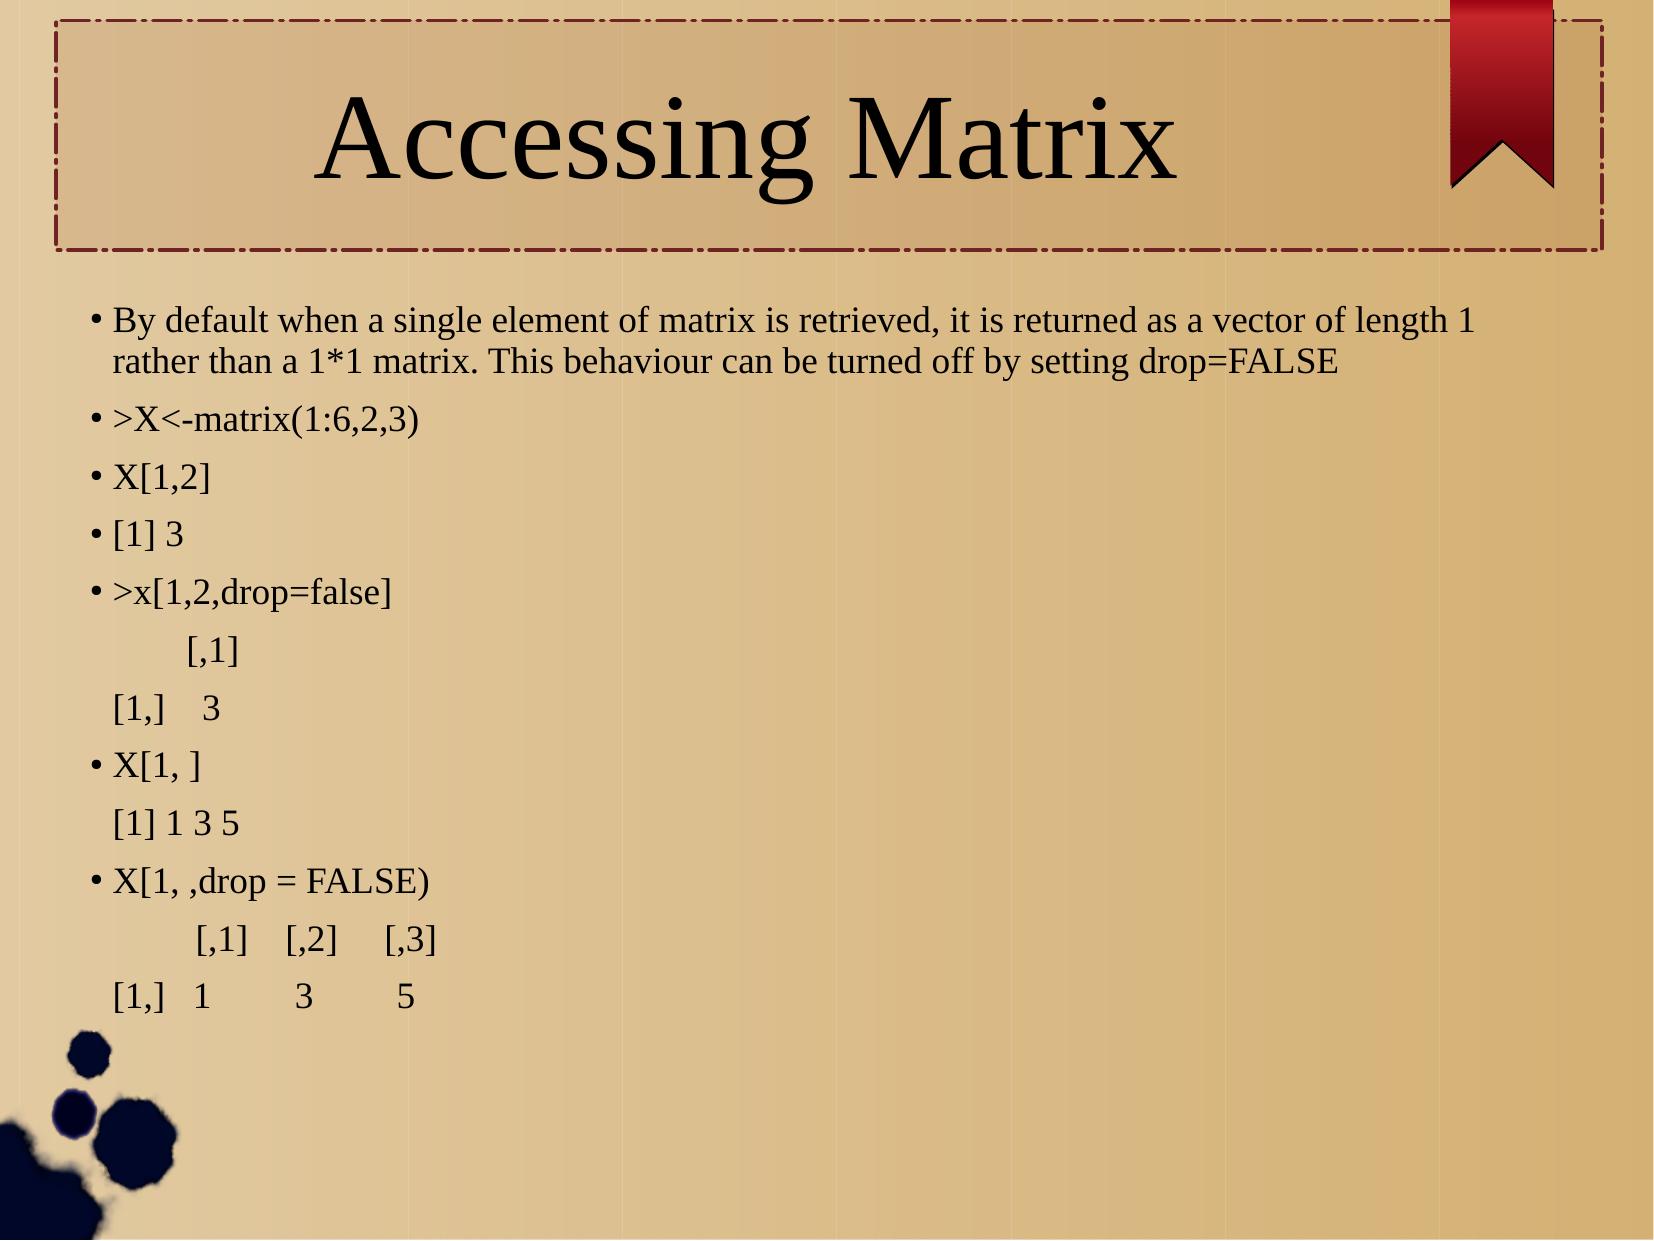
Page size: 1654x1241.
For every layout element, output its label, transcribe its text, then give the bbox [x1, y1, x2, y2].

title Accessing Matrix [82, 47, 1412, 229]
list By default when a single element of matrix is retrieved, it is returned as a vector of length 1 rather than a 1*1 matrix. This behaviour can be turned off by setting drop=FALSE >X<-matrix(1:6,2,3) X[1,2] [1] 3 >x[1,2,drop=false] [,1] [1,] 3 X[1, ] [1] 1 3 5 X[1, ,drop = FALSE) [,1] [,2] [,3] [1,] 1 3 5 [82, 299, 1571, 1019]
